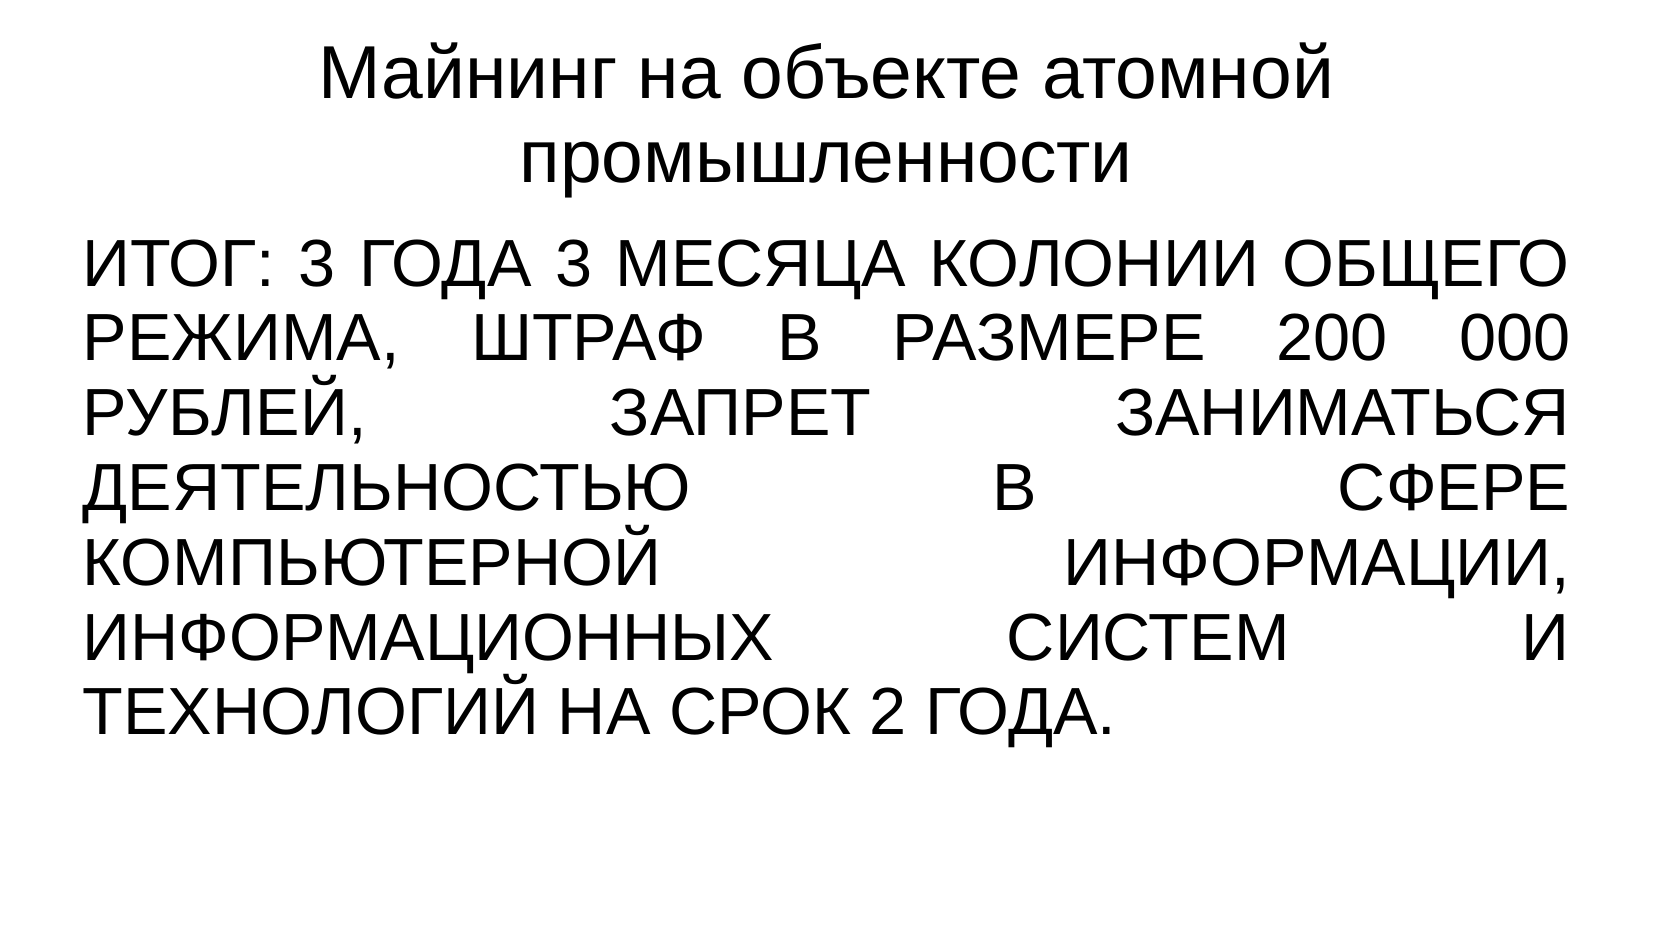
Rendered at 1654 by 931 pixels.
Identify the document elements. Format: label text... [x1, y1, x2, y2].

subtitle ИТОГ: 3 ГОДА 3 МЕСЯЦА КОЛОНИИ ОБЩЕГО РЕЖИМА, ШТРАФ В РАЗМЕРЕ 200 000 РУБЛЕЙ, ЗАПРЕТ ЗАНИМАТЬСЯ ДЕЯТЕЛЬНОСТЬЮ В СФЕРЕ КОМПЬЮТЕРНОЙ ИНФОРМАЦИИ, ИНФОРМАЦИОННЫХ СИСТЕМ И ТЕХНОЛОГИЙ НА СРОК 2 ГОДА. [82, 217, 1571, 758]
title Майнинг на объекте атомной промышленности [82, 30, 1571, 199]
